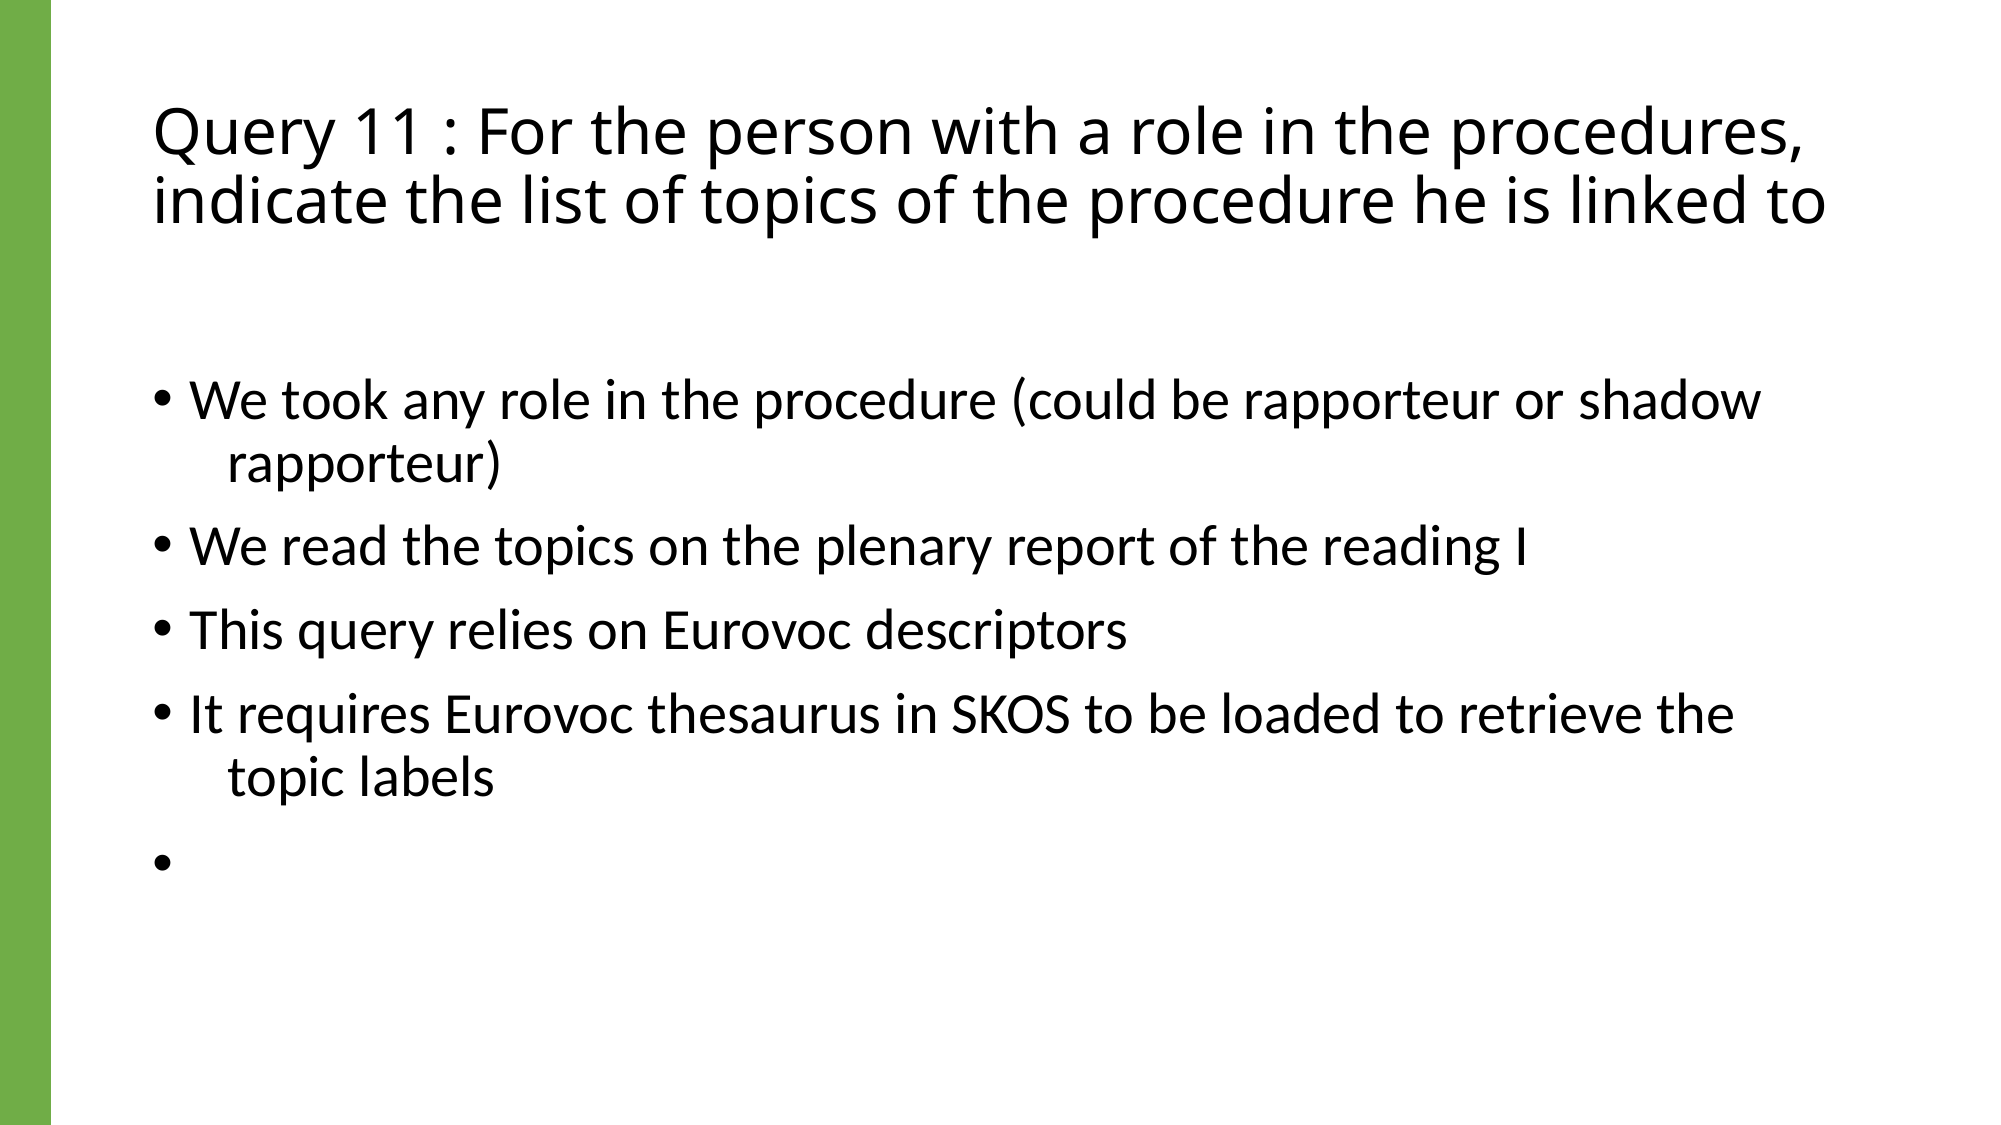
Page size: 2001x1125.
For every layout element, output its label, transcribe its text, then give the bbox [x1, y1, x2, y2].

list We took any role in the procedure (could be rapporteur or shadow rapporteur) We read the topics on the plenary report of the reading I This query relies on Eurovoc descriptors It requires Eurovoc thesaurus in SKOS to be loaded to retrieve the topic labels [137, 361, 1863, 1014]
title Query 11 : For the person with a role in the procedures, indicate the list of topics of the procedure he is linked to [137, 59, 1863, 278]
text_box [0, 0, 51, 1125]
